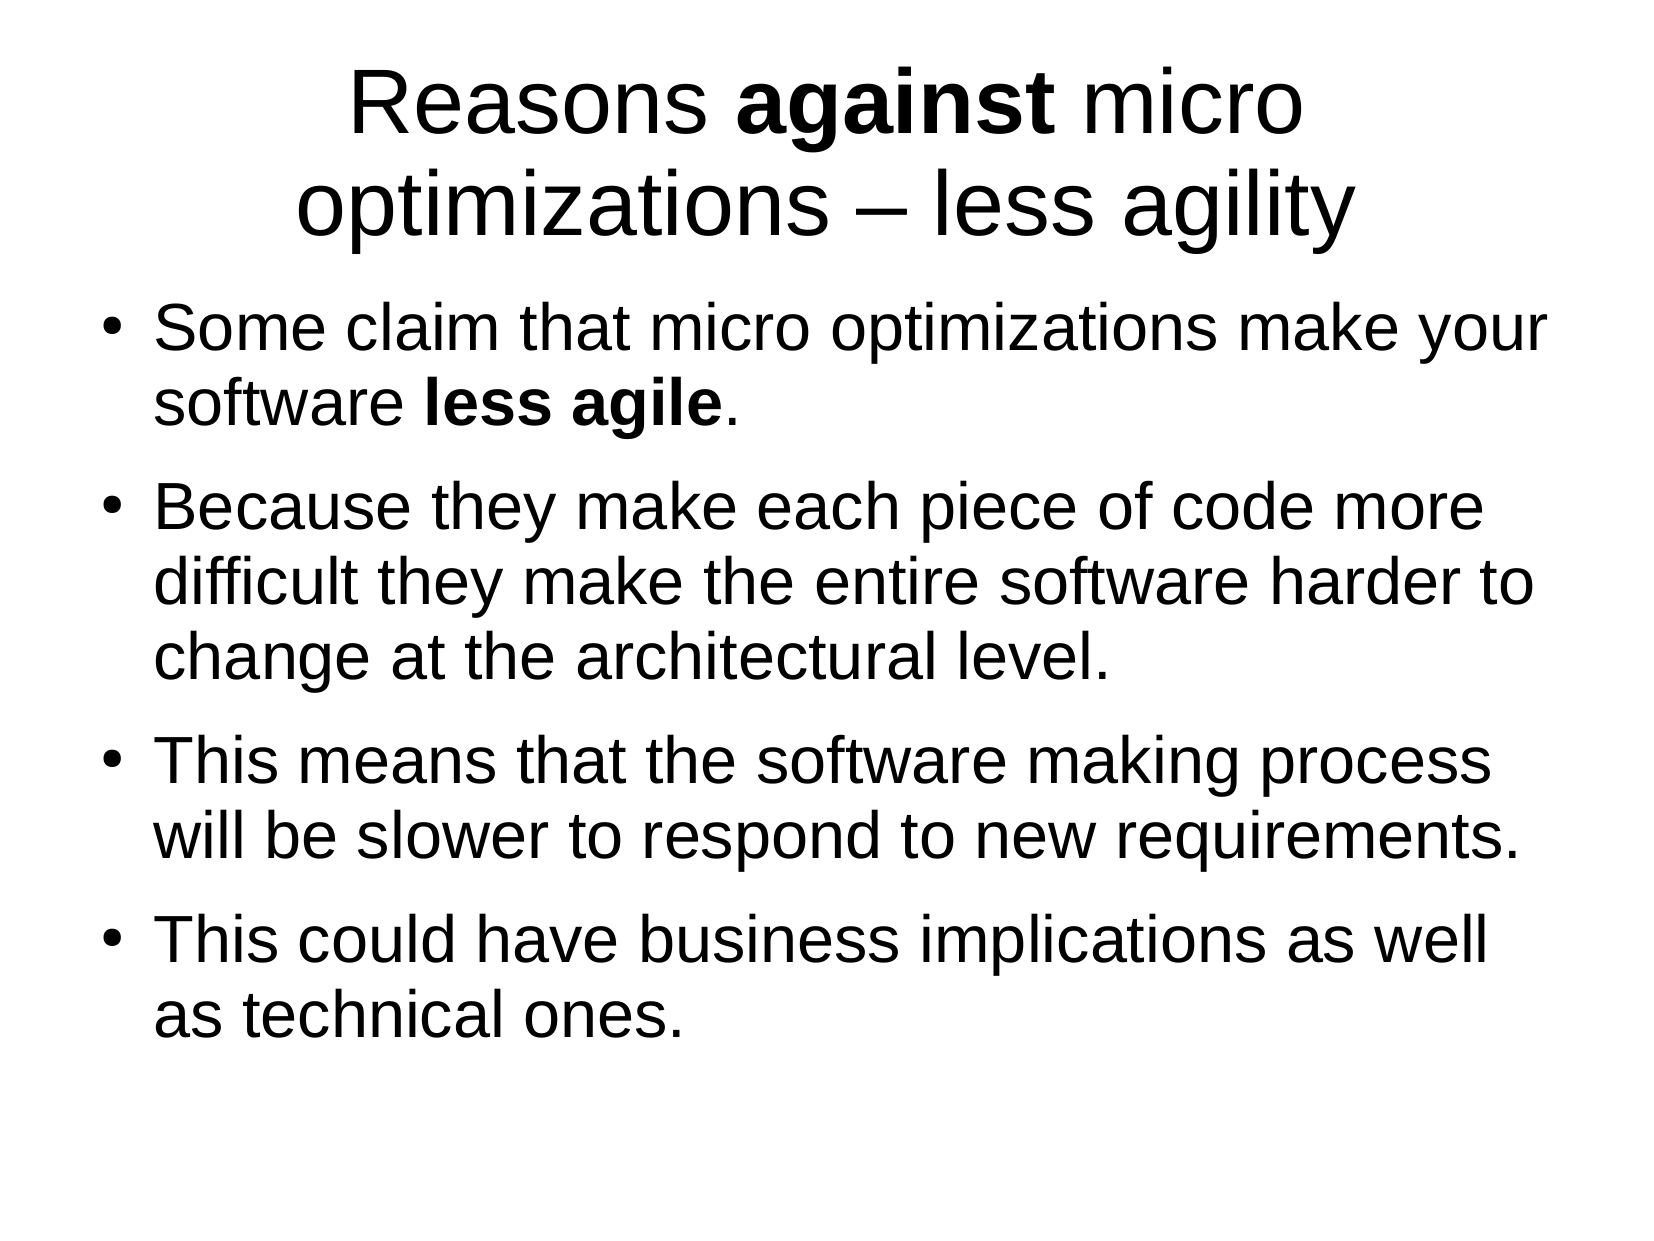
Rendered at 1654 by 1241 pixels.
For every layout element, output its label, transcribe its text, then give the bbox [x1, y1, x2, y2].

title Reasons against micro optimizations – less agility [82, 49, 1571, 257]
list Some claim that micro optimizations make your software less agile. Because they make each piece of code more difficult they make the entire software harder to change at the architectural level. This means that the software making process will be slower to respond to new requirements. This could have business implications as well as technical ones. [82, 290, 1571, 1109]
